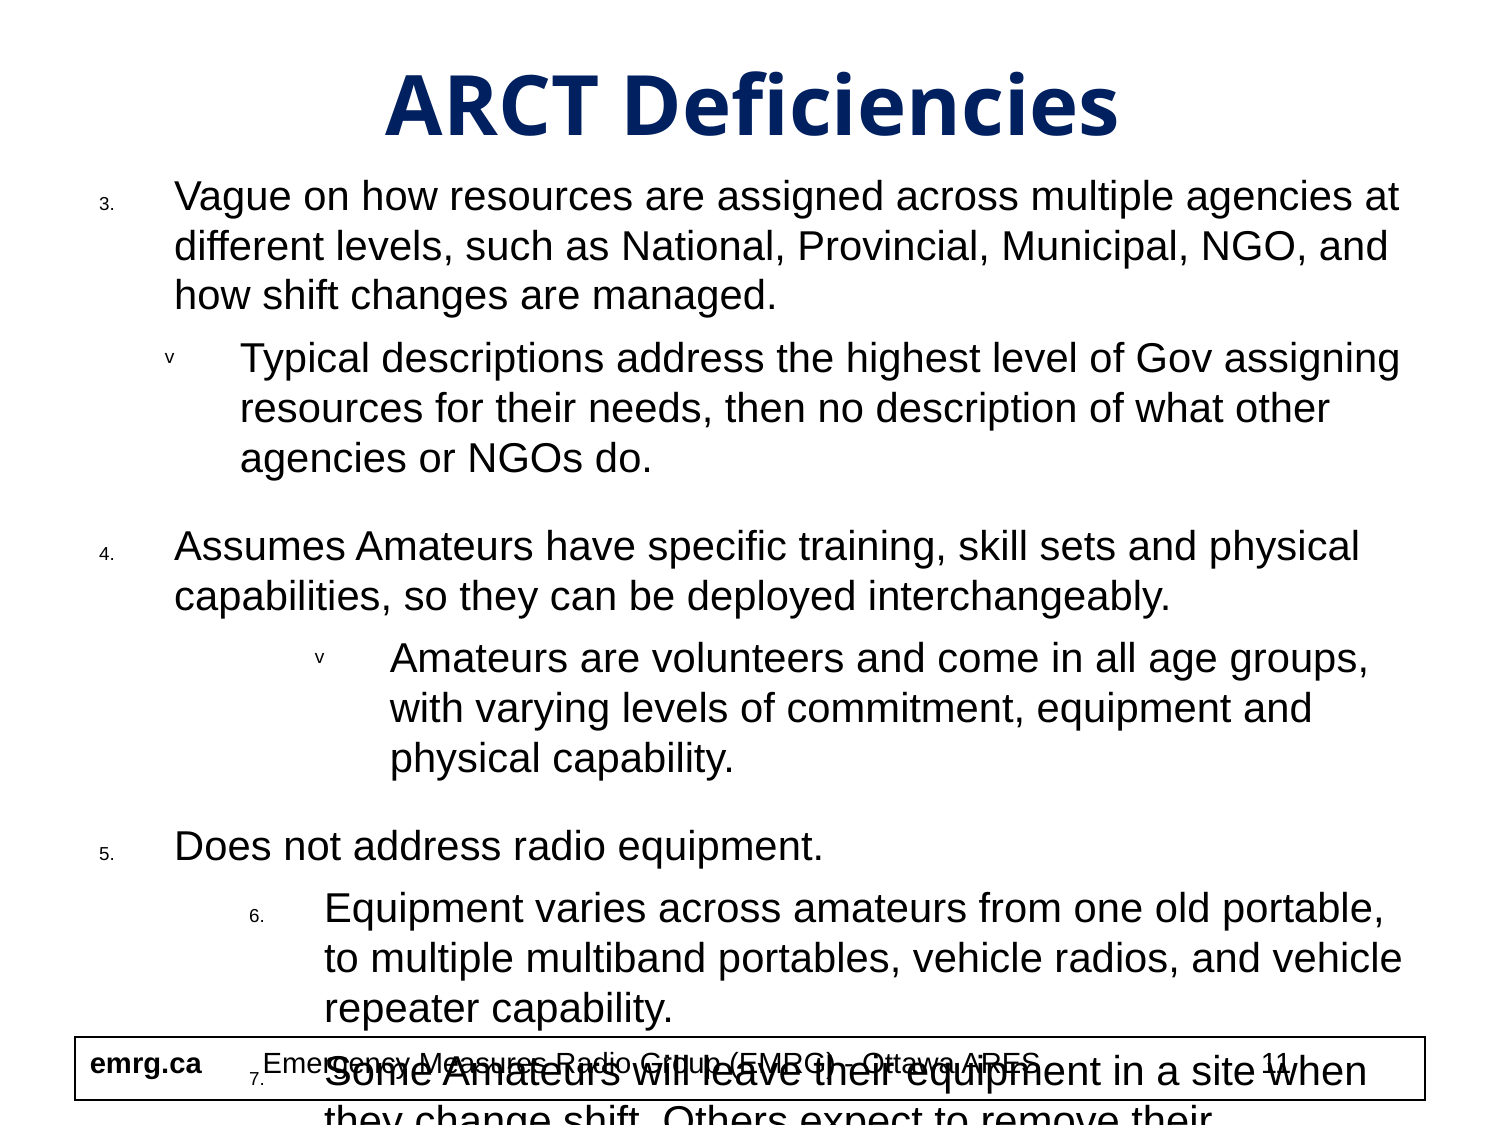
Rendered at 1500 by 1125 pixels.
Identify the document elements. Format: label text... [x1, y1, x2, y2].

text_box ARCT Deficiencies [54, 45, 1452, 161]
slide_number <number> [1246, 1038, 1425, 1103]
text_box Vague on how resources are assigned across multiple agencies at different levels, such as National, Provincial, Municipal, NGO, and how shift changes are managed. Typical descriptions address the highest level of Gov assigning resources for their needs, then no description of what other agencies or NGOs do. Assumes Amateurs have specific training, skill sets and physical capabilities, so they can be deployed interchangeably. Amateurs are volunteers and come in all age groups, with varying levels of commitment, equipment and physical capability. Does not address radio equipment. Equipment varies across amateurs from one old portable, to multiple multiband portables, vehicle radios, and vehicle repeater capability. Some Amateurs will leave their equipment in a site when they change shift. Others expect to remove their equipment when they leave. [74, 160, 1425, 1038]
footer Emergency Measures Radio Group (EMRG) - Ottawa ARES [247, 1038, 1238, 1103]
